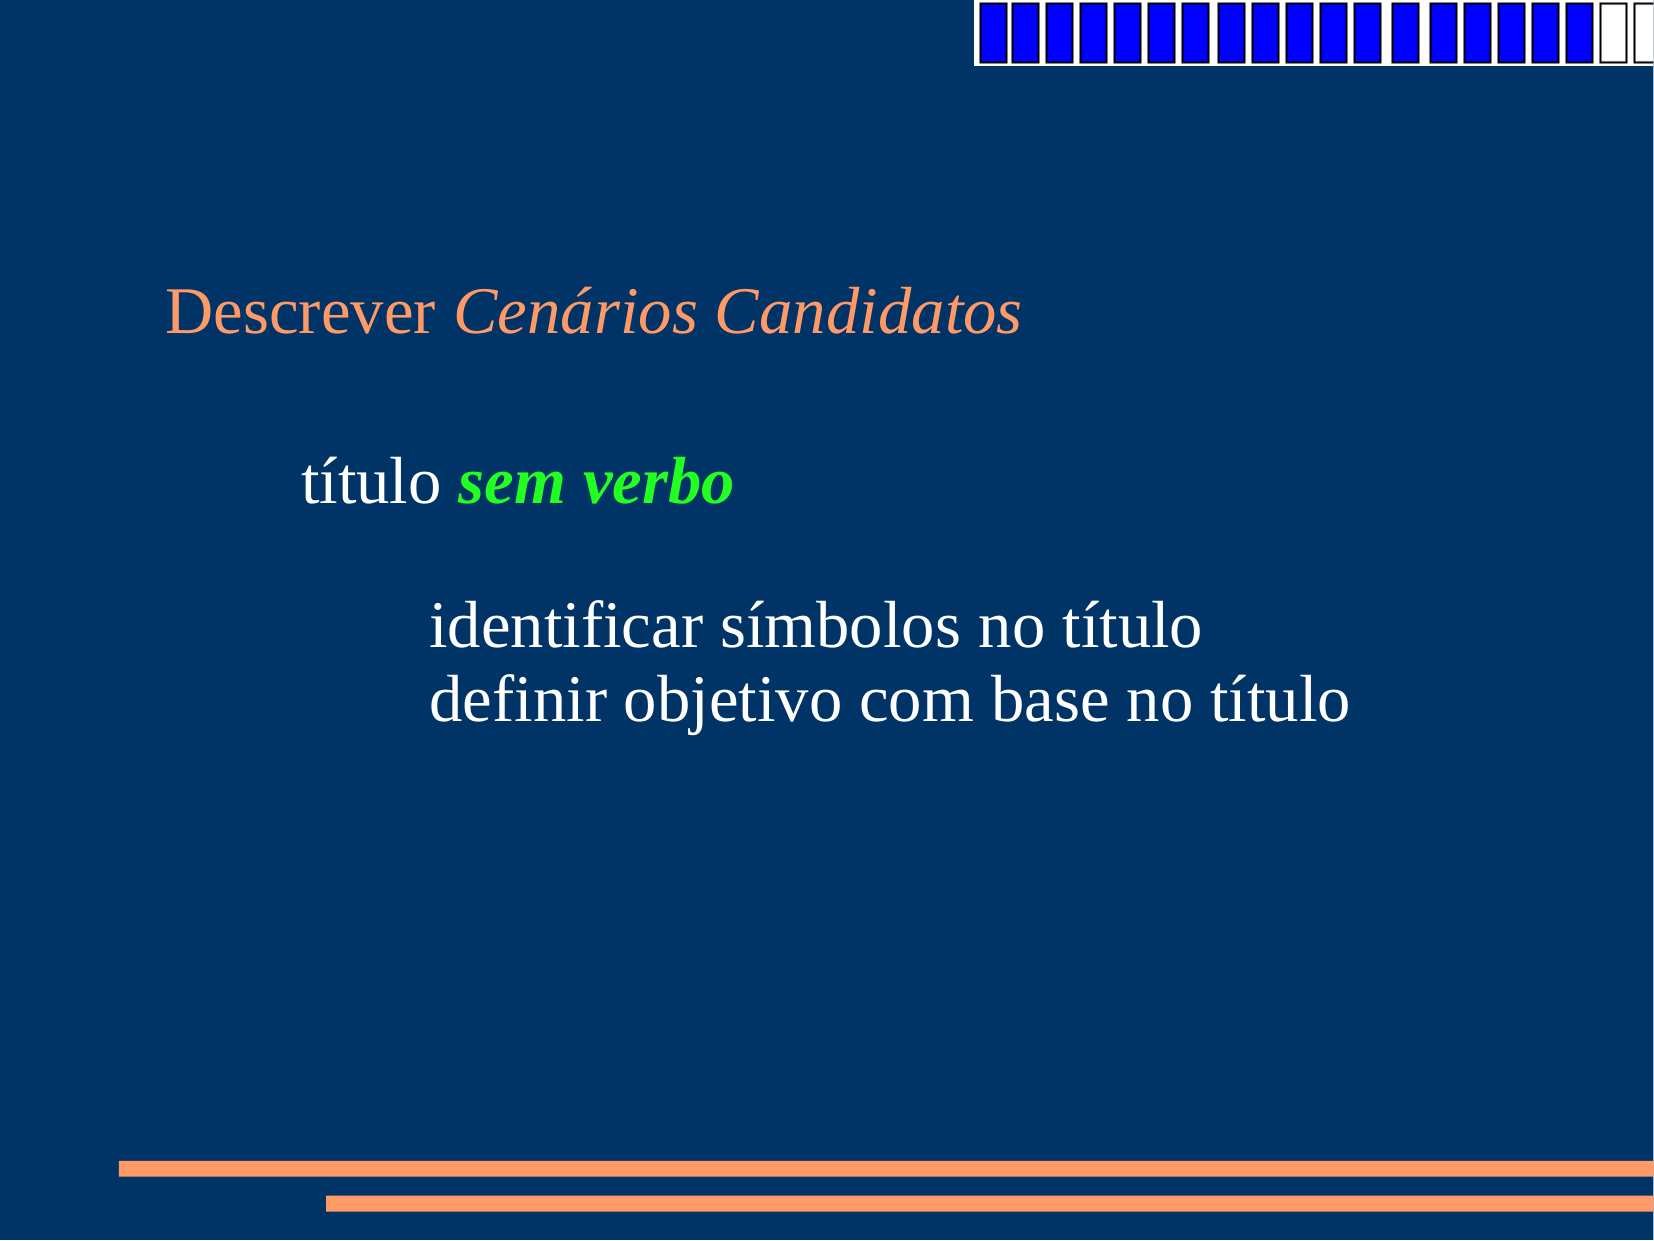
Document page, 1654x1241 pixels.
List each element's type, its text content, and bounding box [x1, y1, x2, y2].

text_box identificar símbolos no título definir objetivo com base no título [235, 587, 1422, 756]
text_box Descrever Cenários Candidatos [147, 273, 1300, 355]
text_box título sem verbo [206, 444, 1093, 532]
picture [974, 0, 1654, 66]
